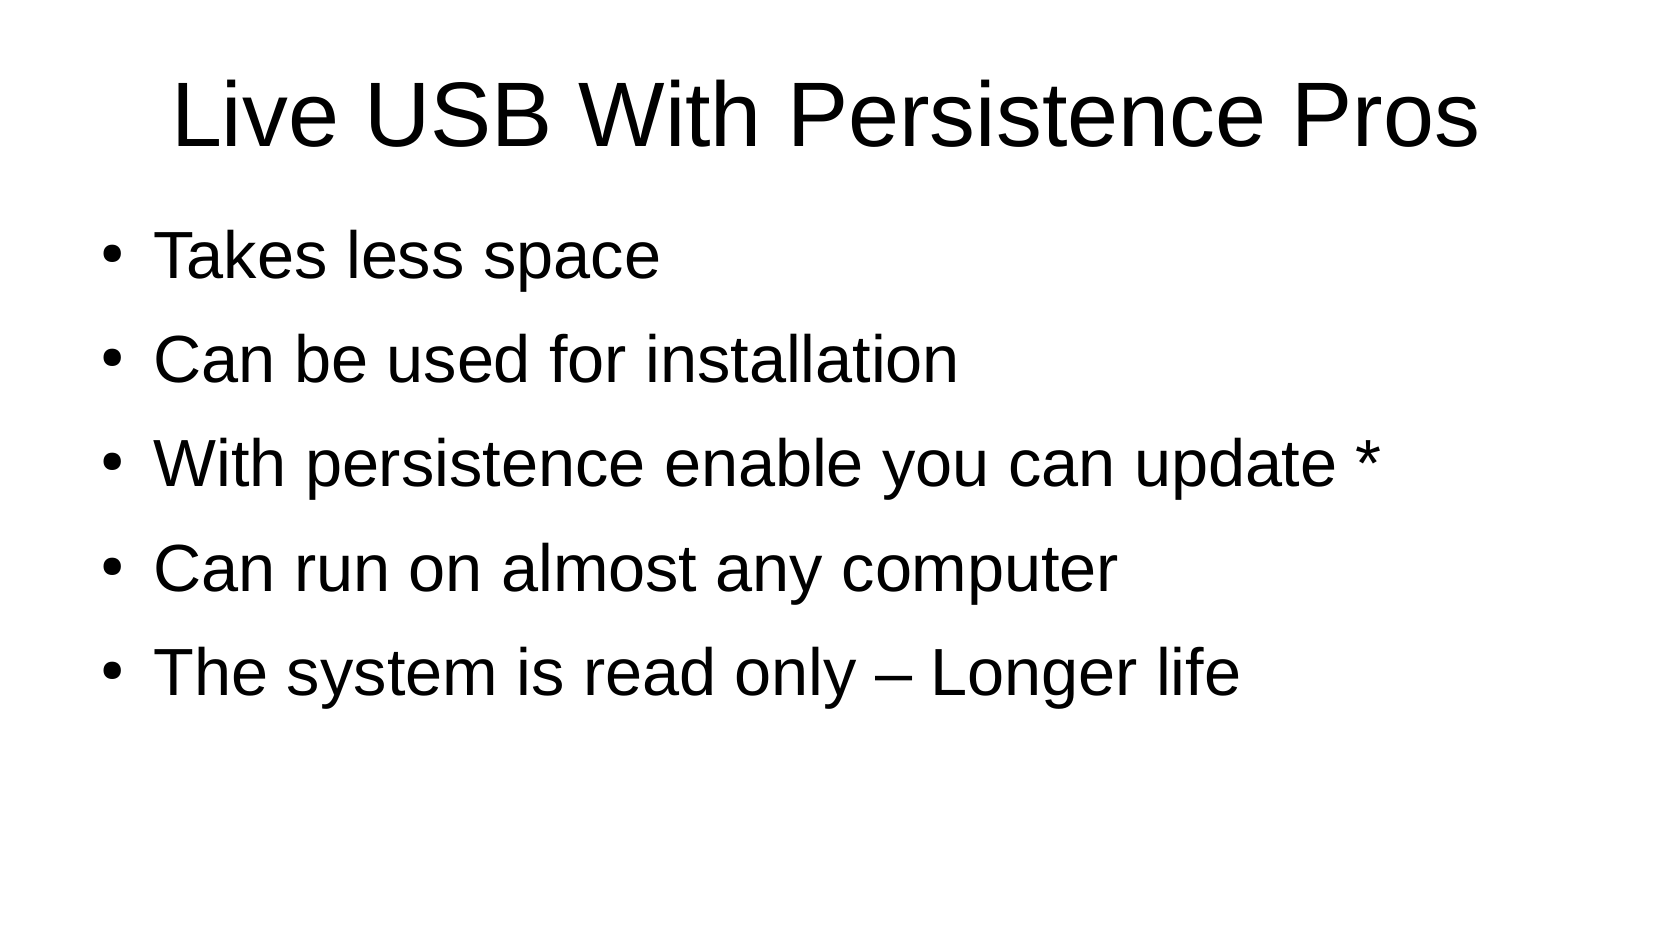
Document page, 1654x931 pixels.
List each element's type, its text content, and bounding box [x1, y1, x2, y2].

list Takes less space Can be used for installation With persistence enable you can update * Can run on almost any computer The system is read only – Longer life [82, 217, 1571, 758]
title Live USB With Persistence Pros [82, 37, 1571, 193]
